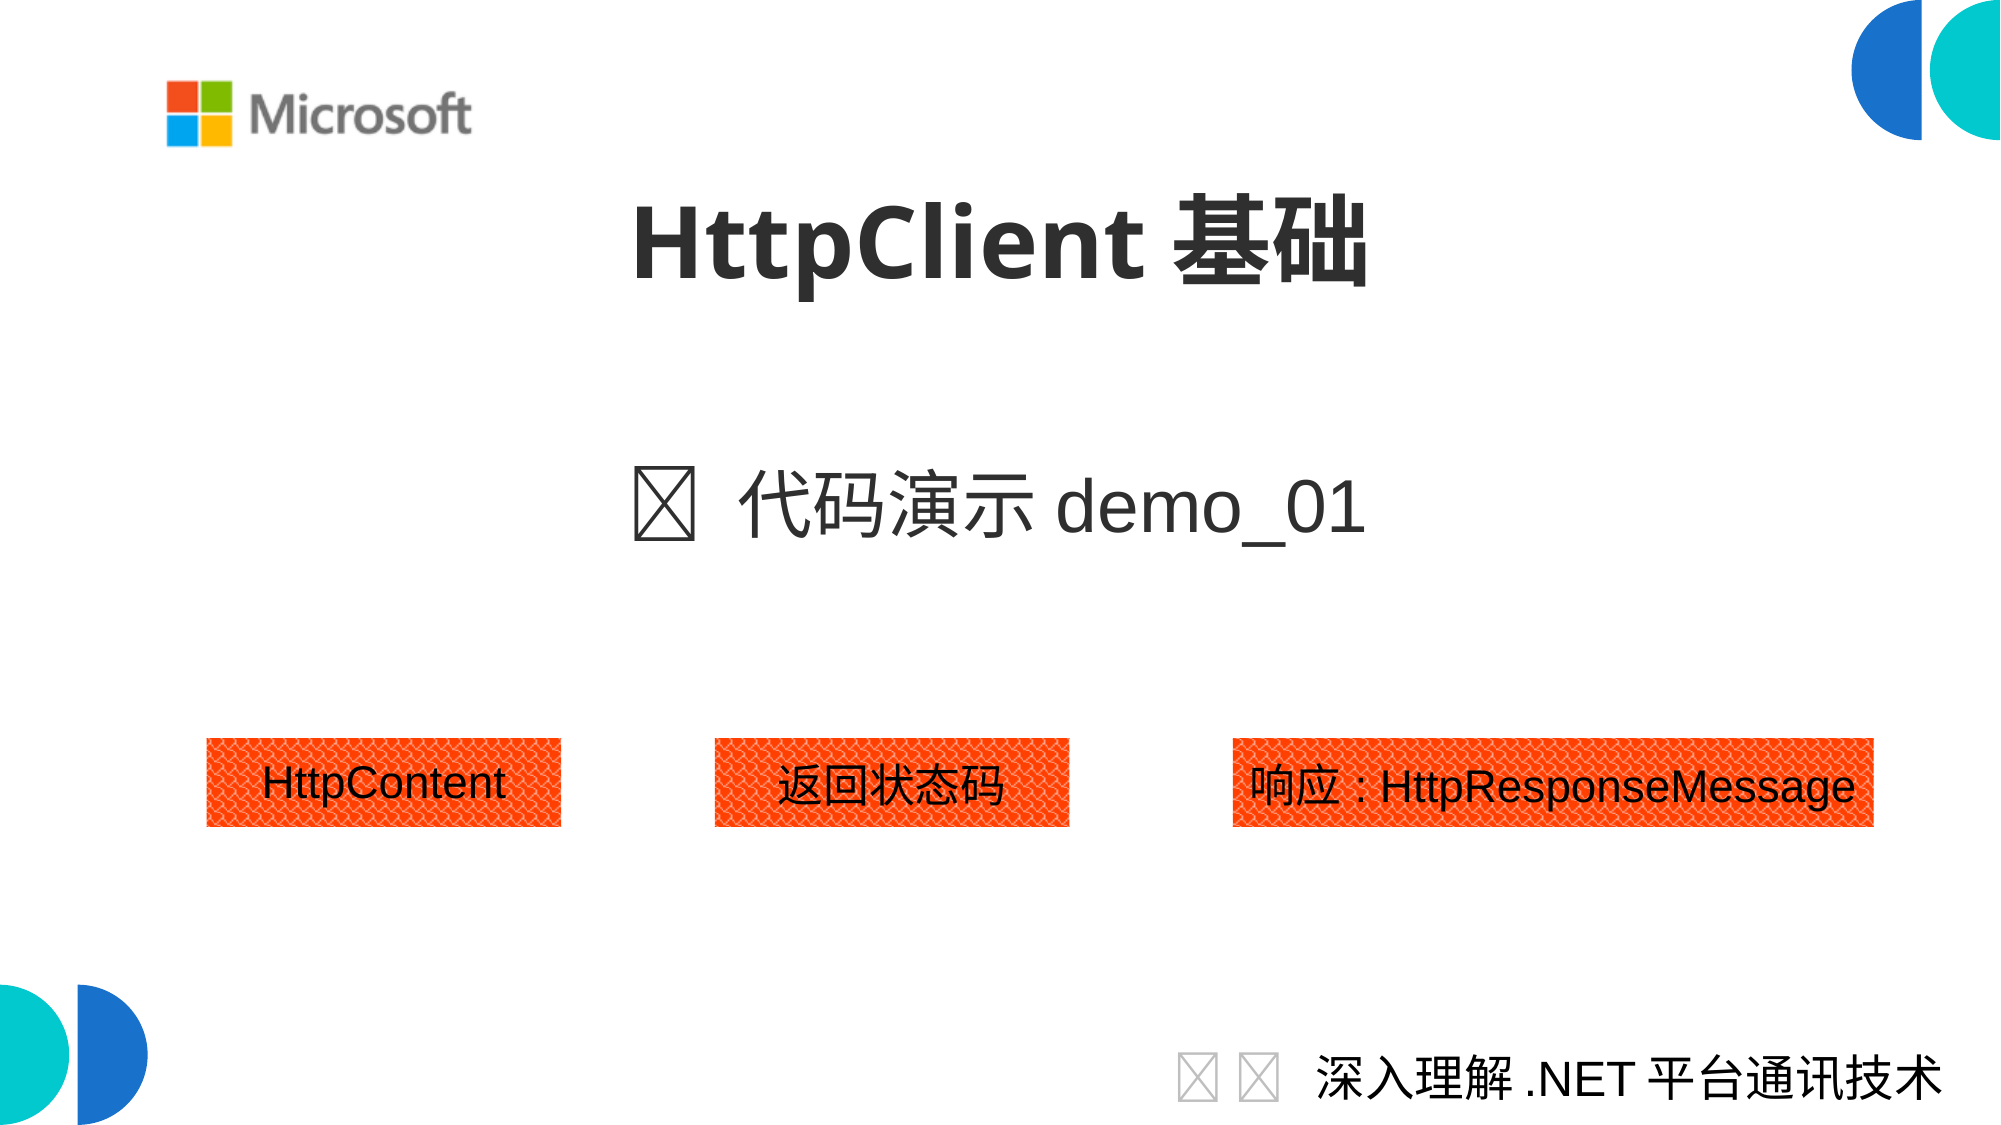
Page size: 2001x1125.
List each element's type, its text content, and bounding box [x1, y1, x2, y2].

title HttpClient基础 [138, 145, 1862, 332]
subtitle 🚀 🚀 深入理解.NET平台通讯技术 [1173, 1046, 1952, 1107]
text_box 响应: HttpResponseMessage [1232, 738, 1874, 827]
text_box 🚀 代码演示demo_01 [205, 405, 1792, 619]
text_box HttpContent [206, 738, 562, 827]
text_box 返回状态码 [714, 738, 1070, 827]
picture [85, 41, 552, 189]
